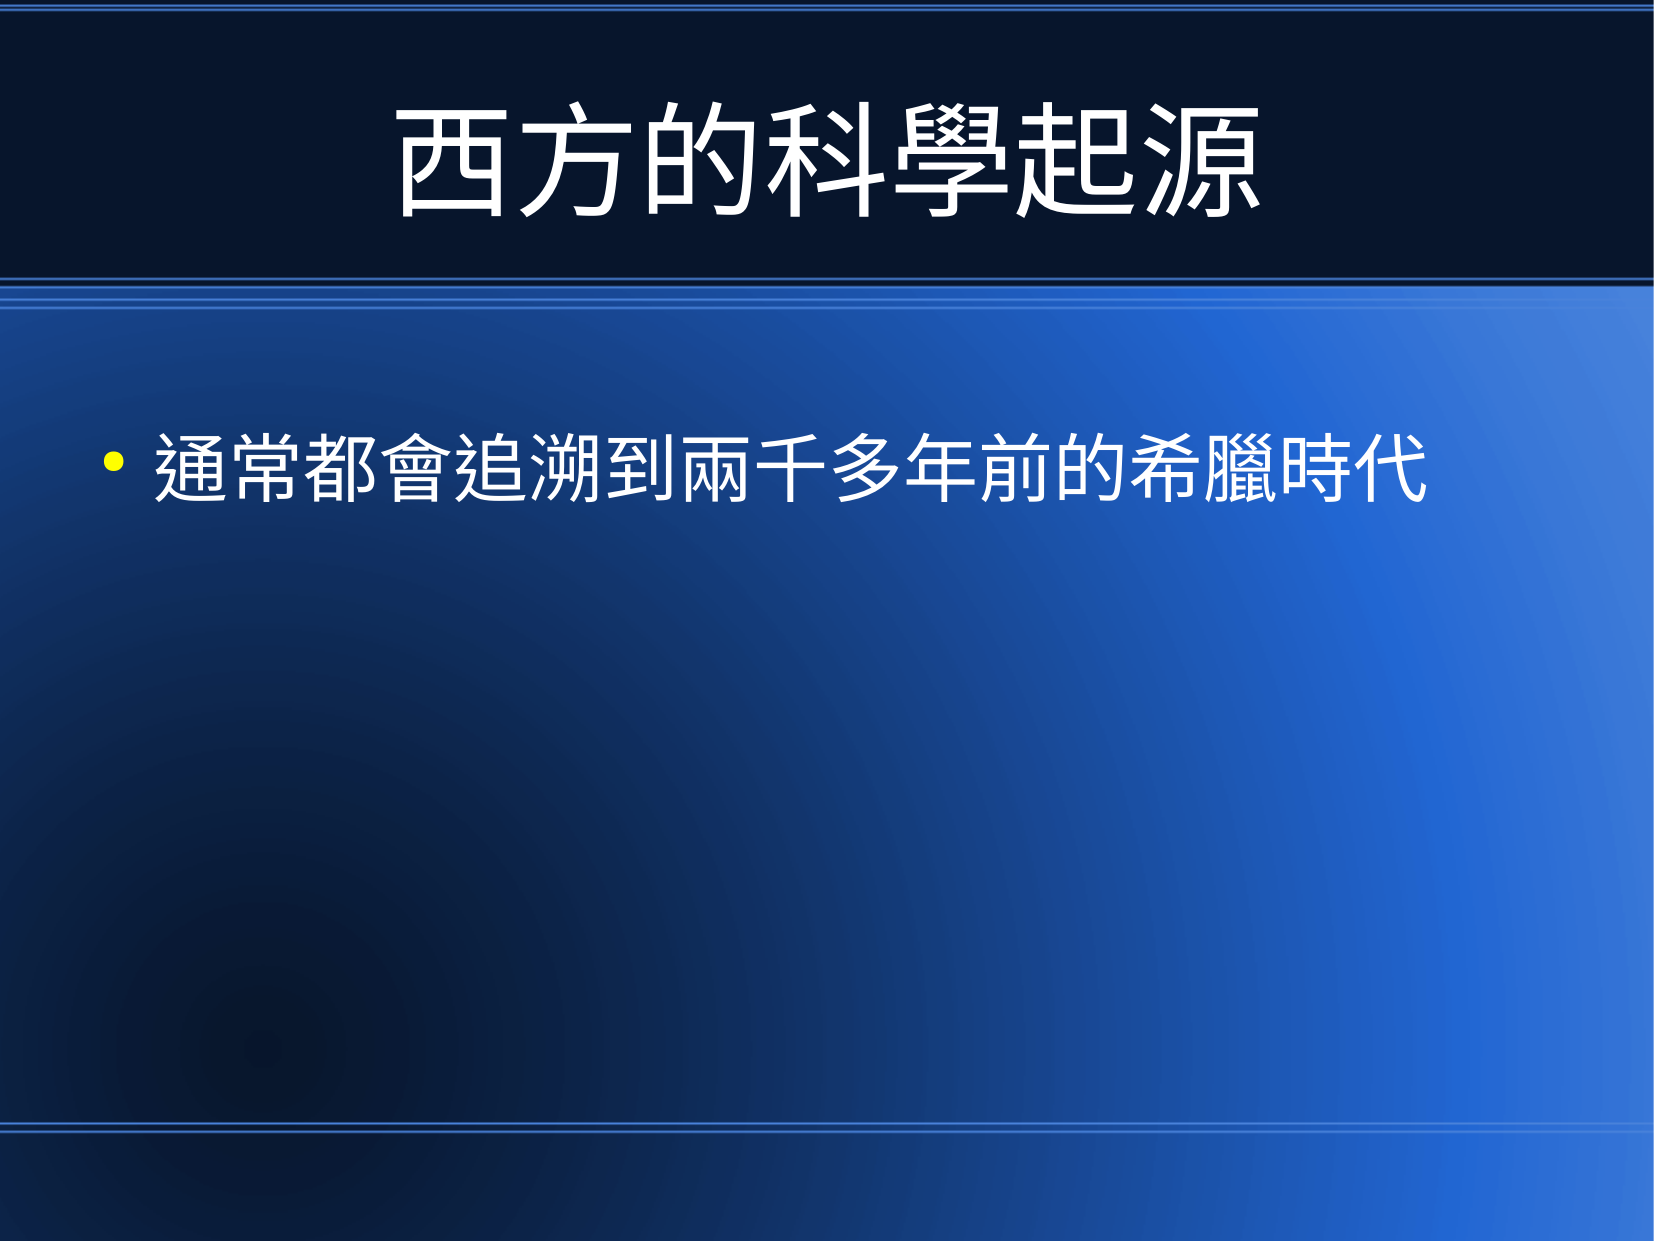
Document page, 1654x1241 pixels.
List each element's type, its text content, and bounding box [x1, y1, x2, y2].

picture [0, 0, 1654, 1241]
title 西方的科學起源 [82, 49, 1571, 257]
list 通常都會追溯到兩千多年前的希臘時代 [82, 355, 1571, 1241]
